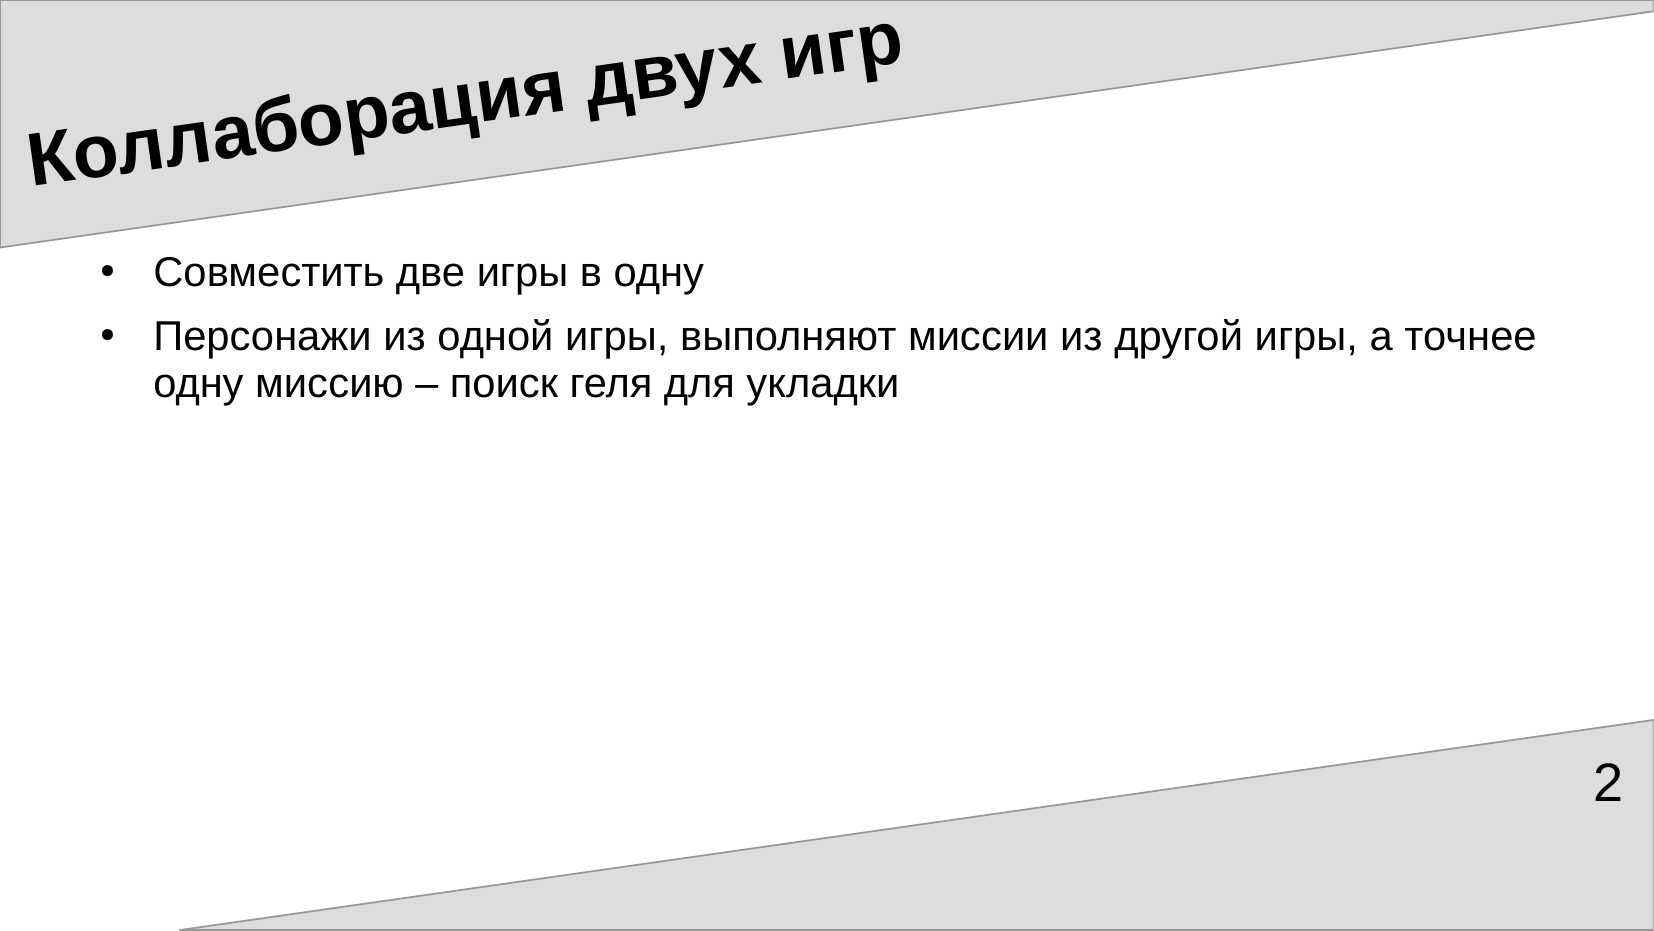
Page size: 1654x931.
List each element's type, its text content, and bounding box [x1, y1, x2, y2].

title Коллаборация двух игр [16, 0, 1501, 239]
list Совместить две игры в одну Персонажи из одной игры, выполняют миссии из другой игры, а точнее одну миссию – поиск геля для укладки [82, 248, 1538, 789]
